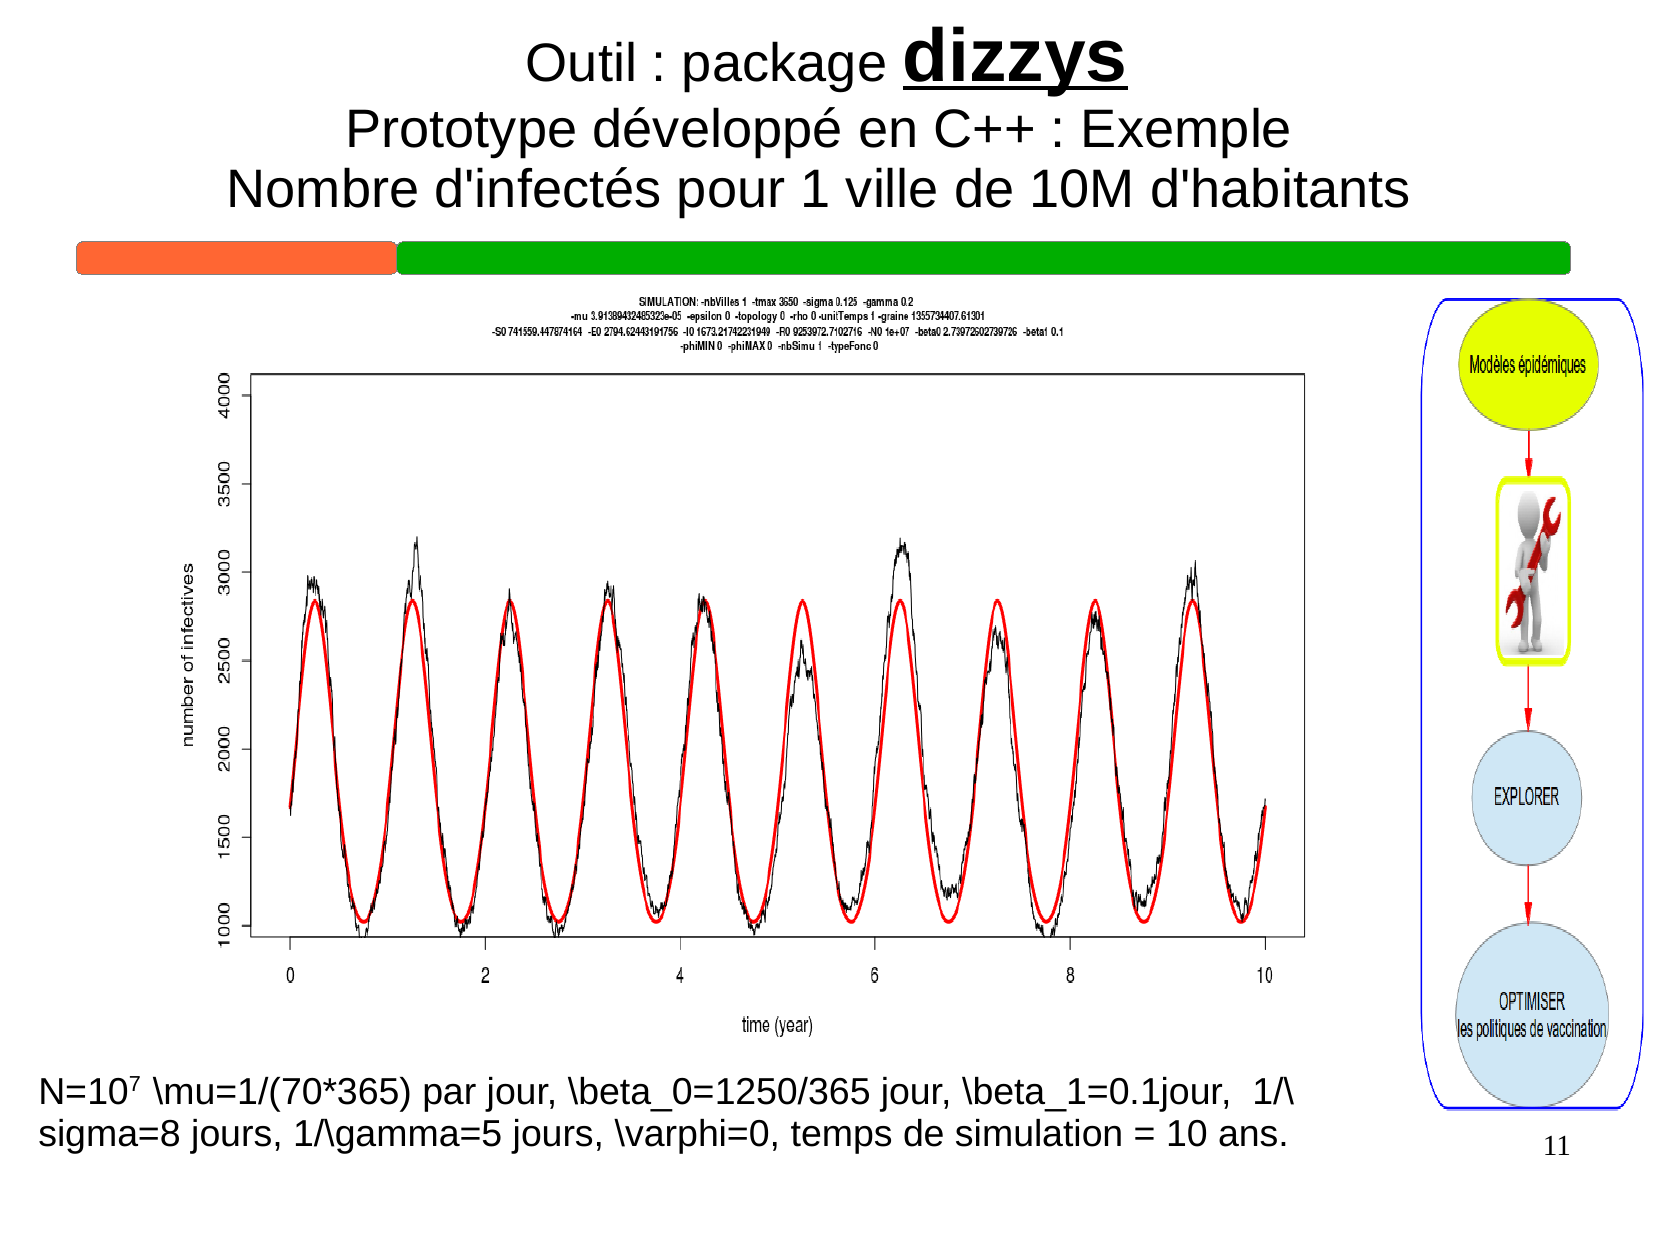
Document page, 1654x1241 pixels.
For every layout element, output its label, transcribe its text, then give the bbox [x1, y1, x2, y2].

picture [177, 283, 1323, 1052]
text_box [76, 241, 1571, 275]
text_box N=107 \mu=1/(70*365) par jour, \beta_0=1250/365 jour, \beta_1=0.1jour, 1/\sigma=8 jours, 1/\gamma=5 jours, \varphi=0, temps de simulation = 10 ans. [23, 1062, 1441, 1164]
picture [1417, 295, 1646, 1111]
title Outil : package dizzys Prototype développé en C++ : Exemple Nombre d'infectés pour 1 ville de 10M d'habitants [82, 12, 1571, 221]
